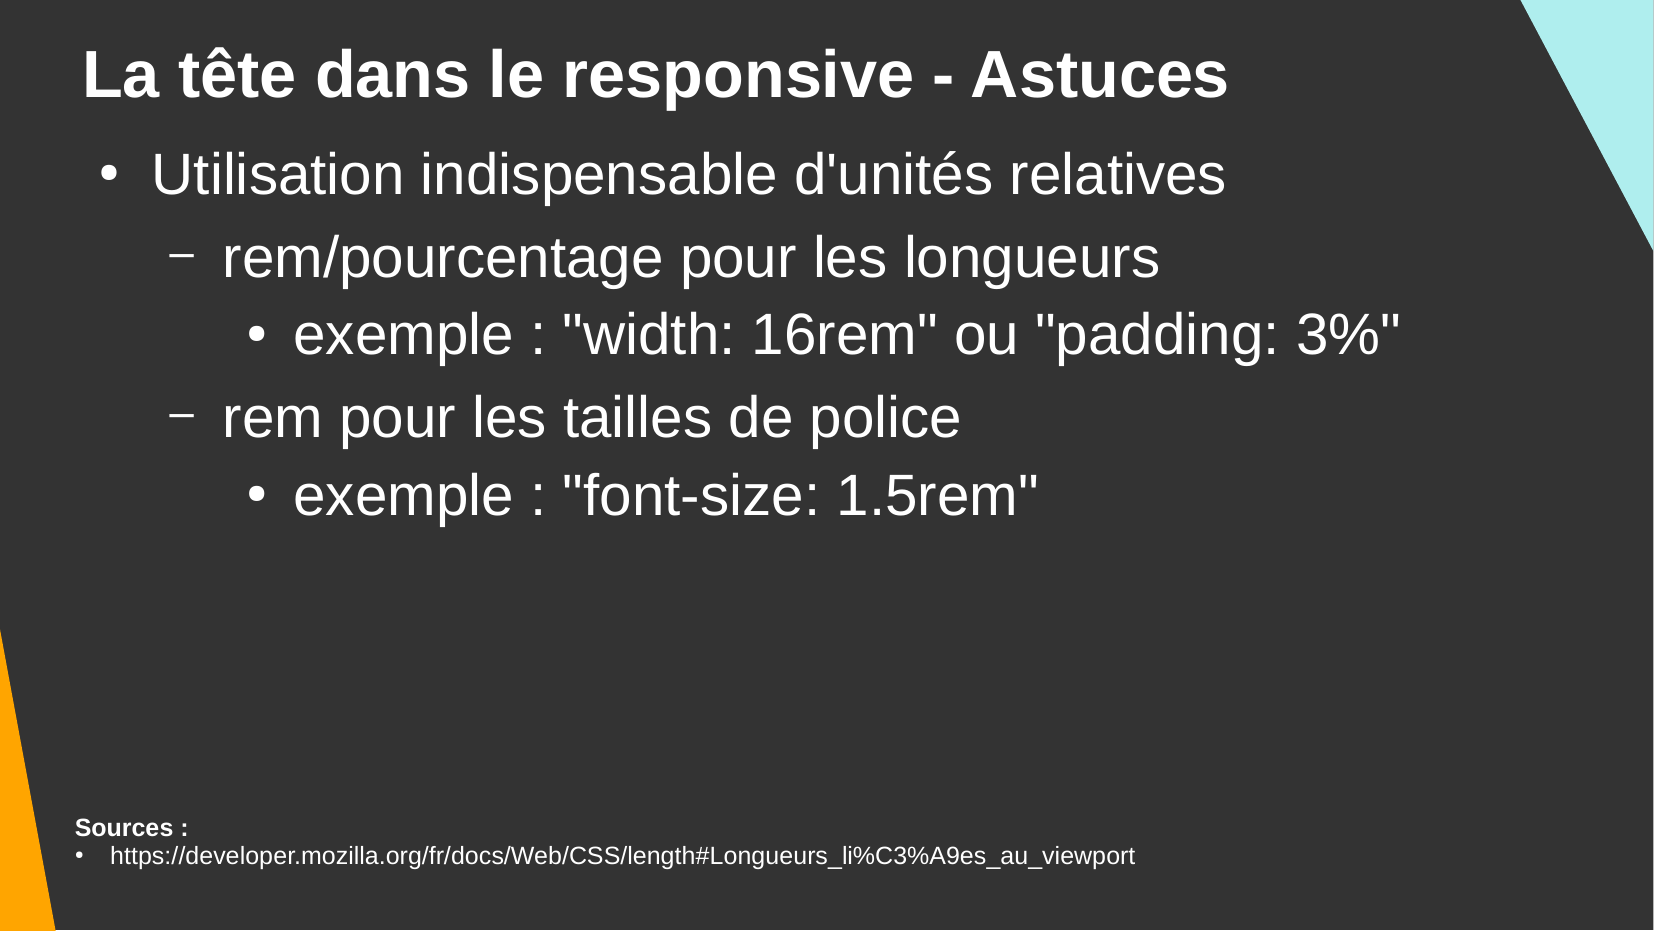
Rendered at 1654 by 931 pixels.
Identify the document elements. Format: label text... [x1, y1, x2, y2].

title La tête dans le responsive - Astuces [82, 37, 1571, 112]
text_box Sources : https://developer.mozilla.org/fr/docs/Web/CSS/length#Longueurs_li%C3%A9es_au_viewport [60, 806, 1546, 931]
text_box [1520, 0, 1654, 253]
text_box [0, 629, 56, 931]
list Utilisation indispensable d'unités relatives rem/pourcentage pour les longueurs exemple : "width: 16rem" ou "padding: 3%" rem pour les tailles de police exemple : "font-size: 1.5rem" [80, 141, 1605, 662]
